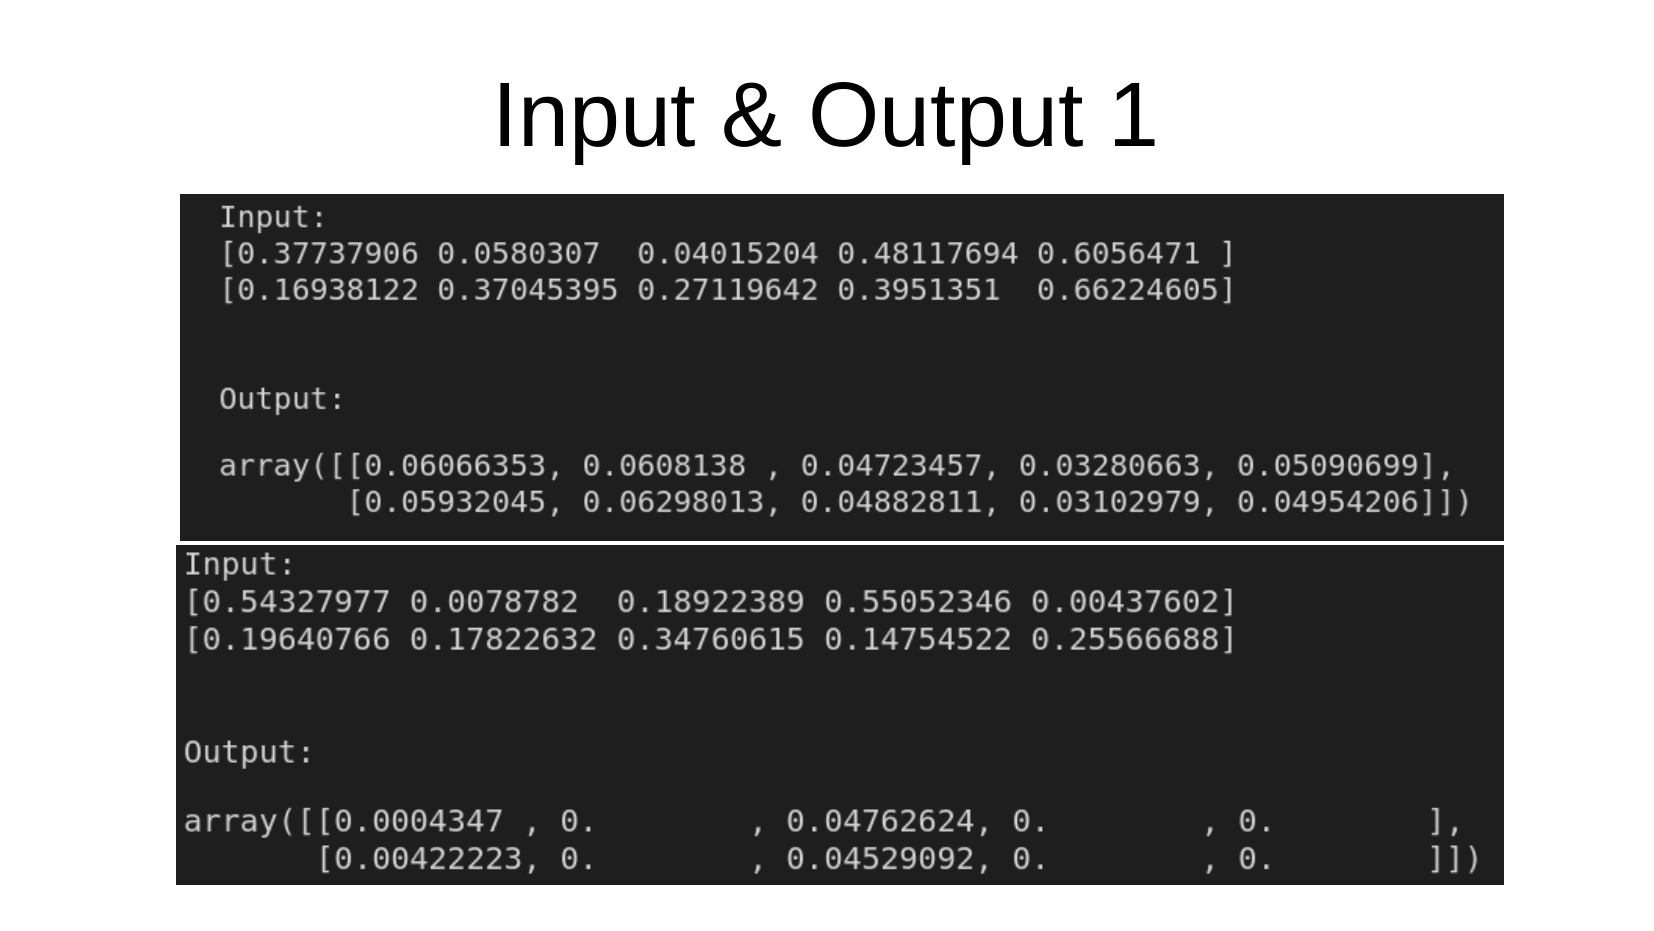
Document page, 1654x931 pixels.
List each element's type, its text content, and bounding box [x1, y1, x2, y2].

picture [180, 194, 1504, 541]
title Input & Output 1 [82, 37, 1571, 193]
picture [176, 545, 1504, 886]
